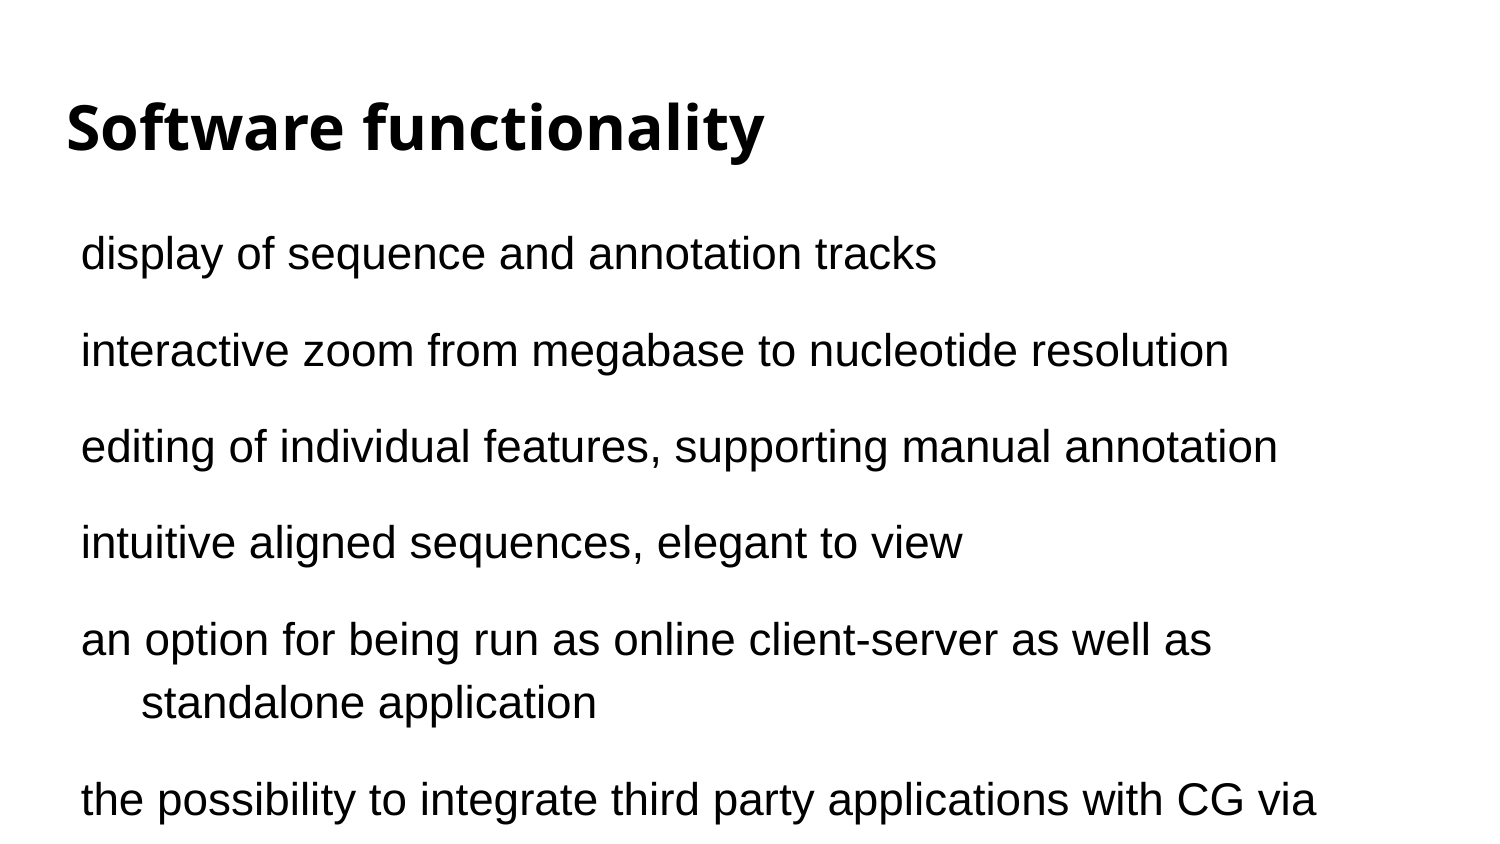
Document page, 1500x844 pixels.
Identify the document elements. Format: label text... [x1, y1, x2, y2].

title Software functionality [51, 72, 1449, 176]
list display of sequence and annotation tracks interactive zoom from megabase to nucleotide resolution editing of individual features, supporting manual annotation intuitive aligned sequences, elegant to view an option for being run as online client-server as well as standalone application the possibility to integrate third party applications with CG via HTTP API [51, 200, 1449, 761]
